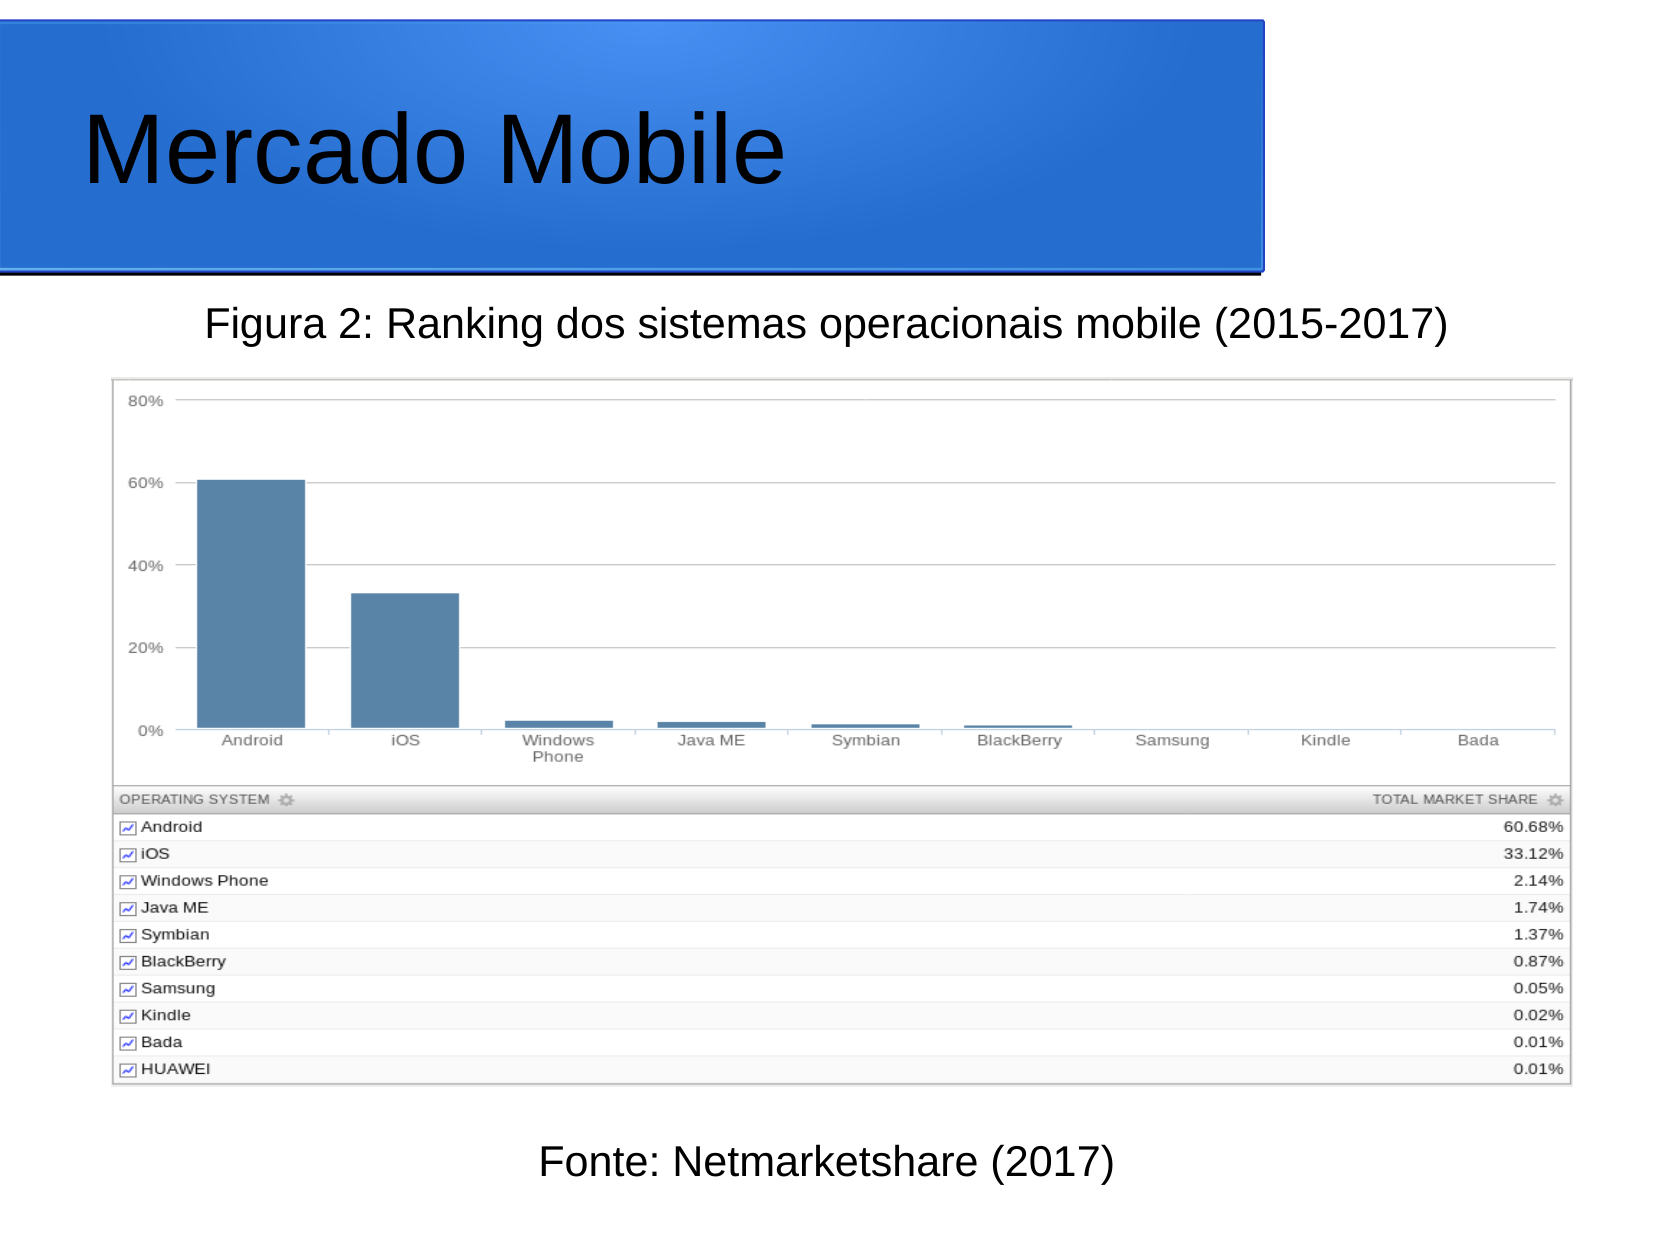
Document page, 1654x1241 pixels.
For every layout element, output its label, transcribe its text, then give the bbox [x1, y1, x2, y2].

list Figura 2: Ranking dos sistemas operacionais mobile (2015-2017) Fonte: Netmarketshare (2017) [82, 299, 1571, 1193]
title Mercado Mobile [82, 47, 1235, 252]
picture [111, 377, 1573, 1087]
